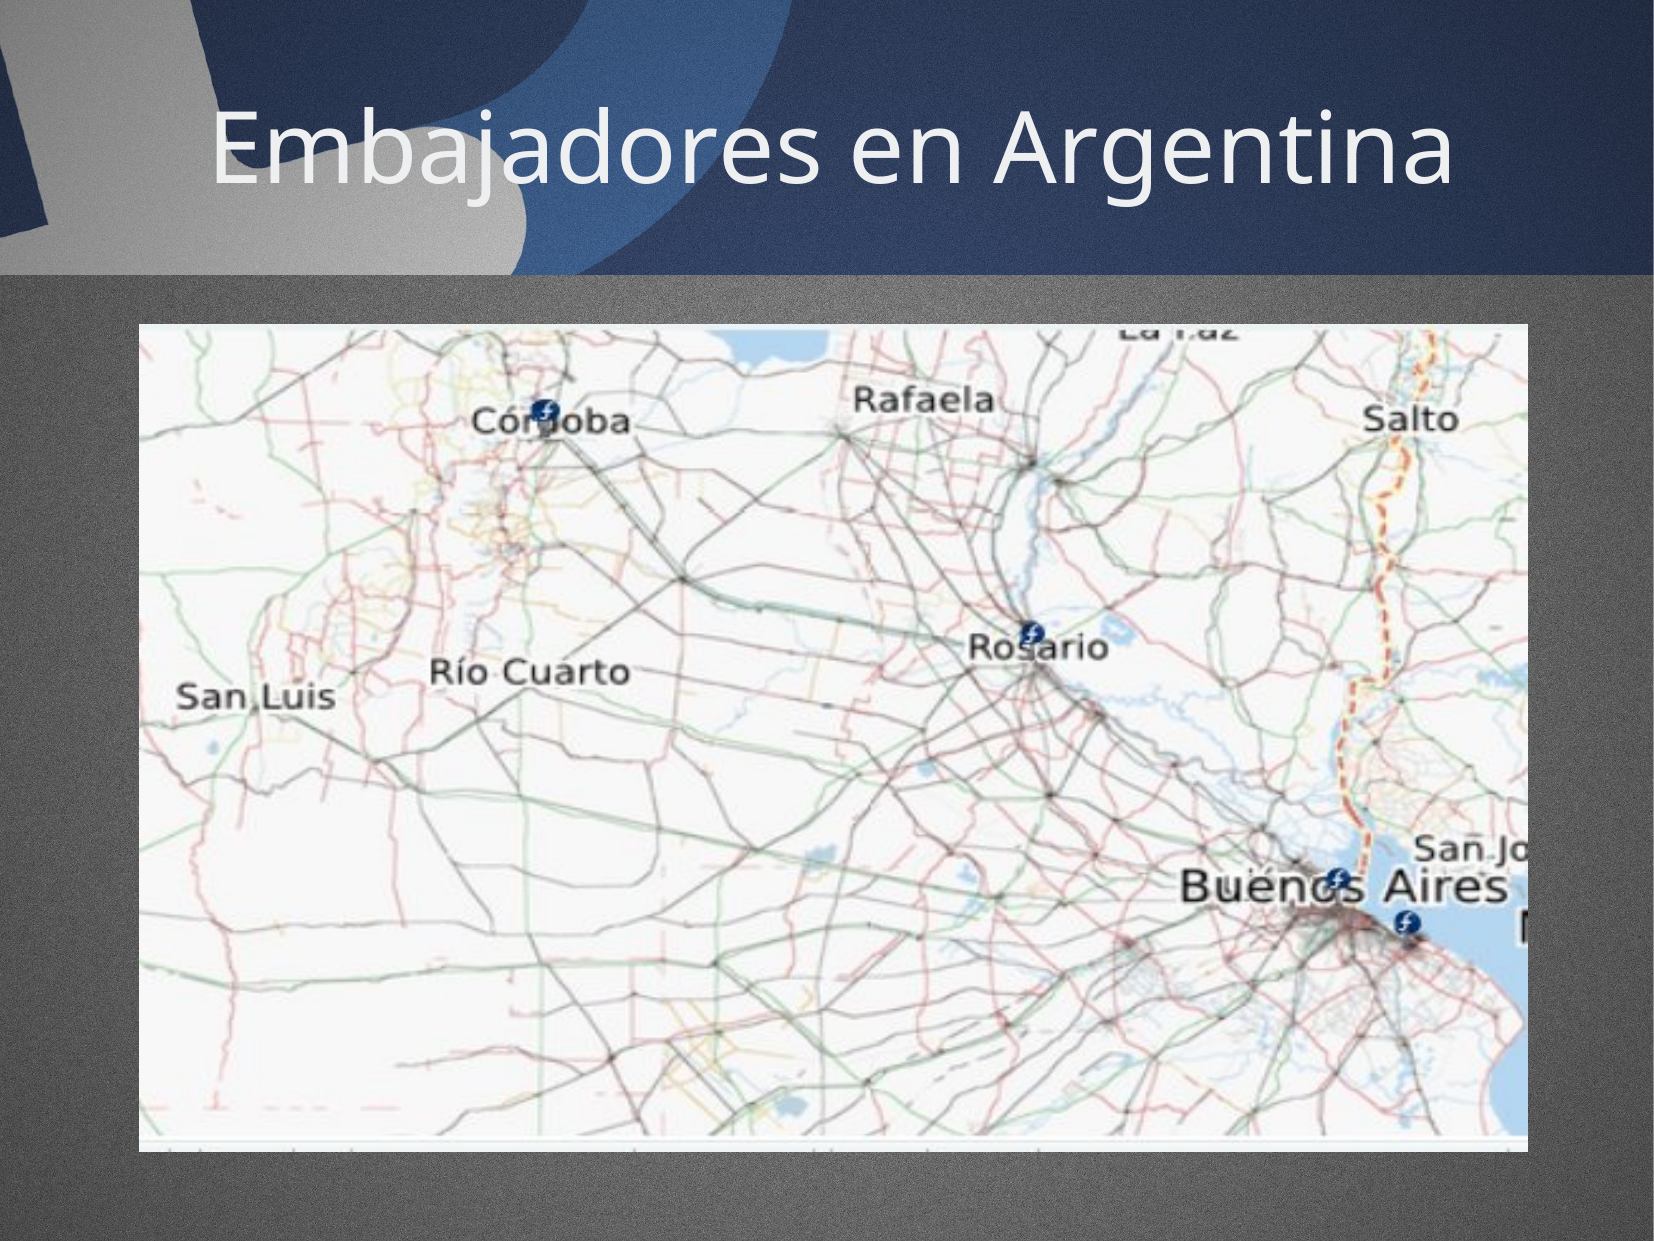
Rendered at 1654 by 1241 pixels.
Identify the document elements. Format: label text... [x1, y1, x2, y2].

picture [0, 0, 1654, 1241]
text_box Embajadores en Argentina [88, 43, 1577, 252]
